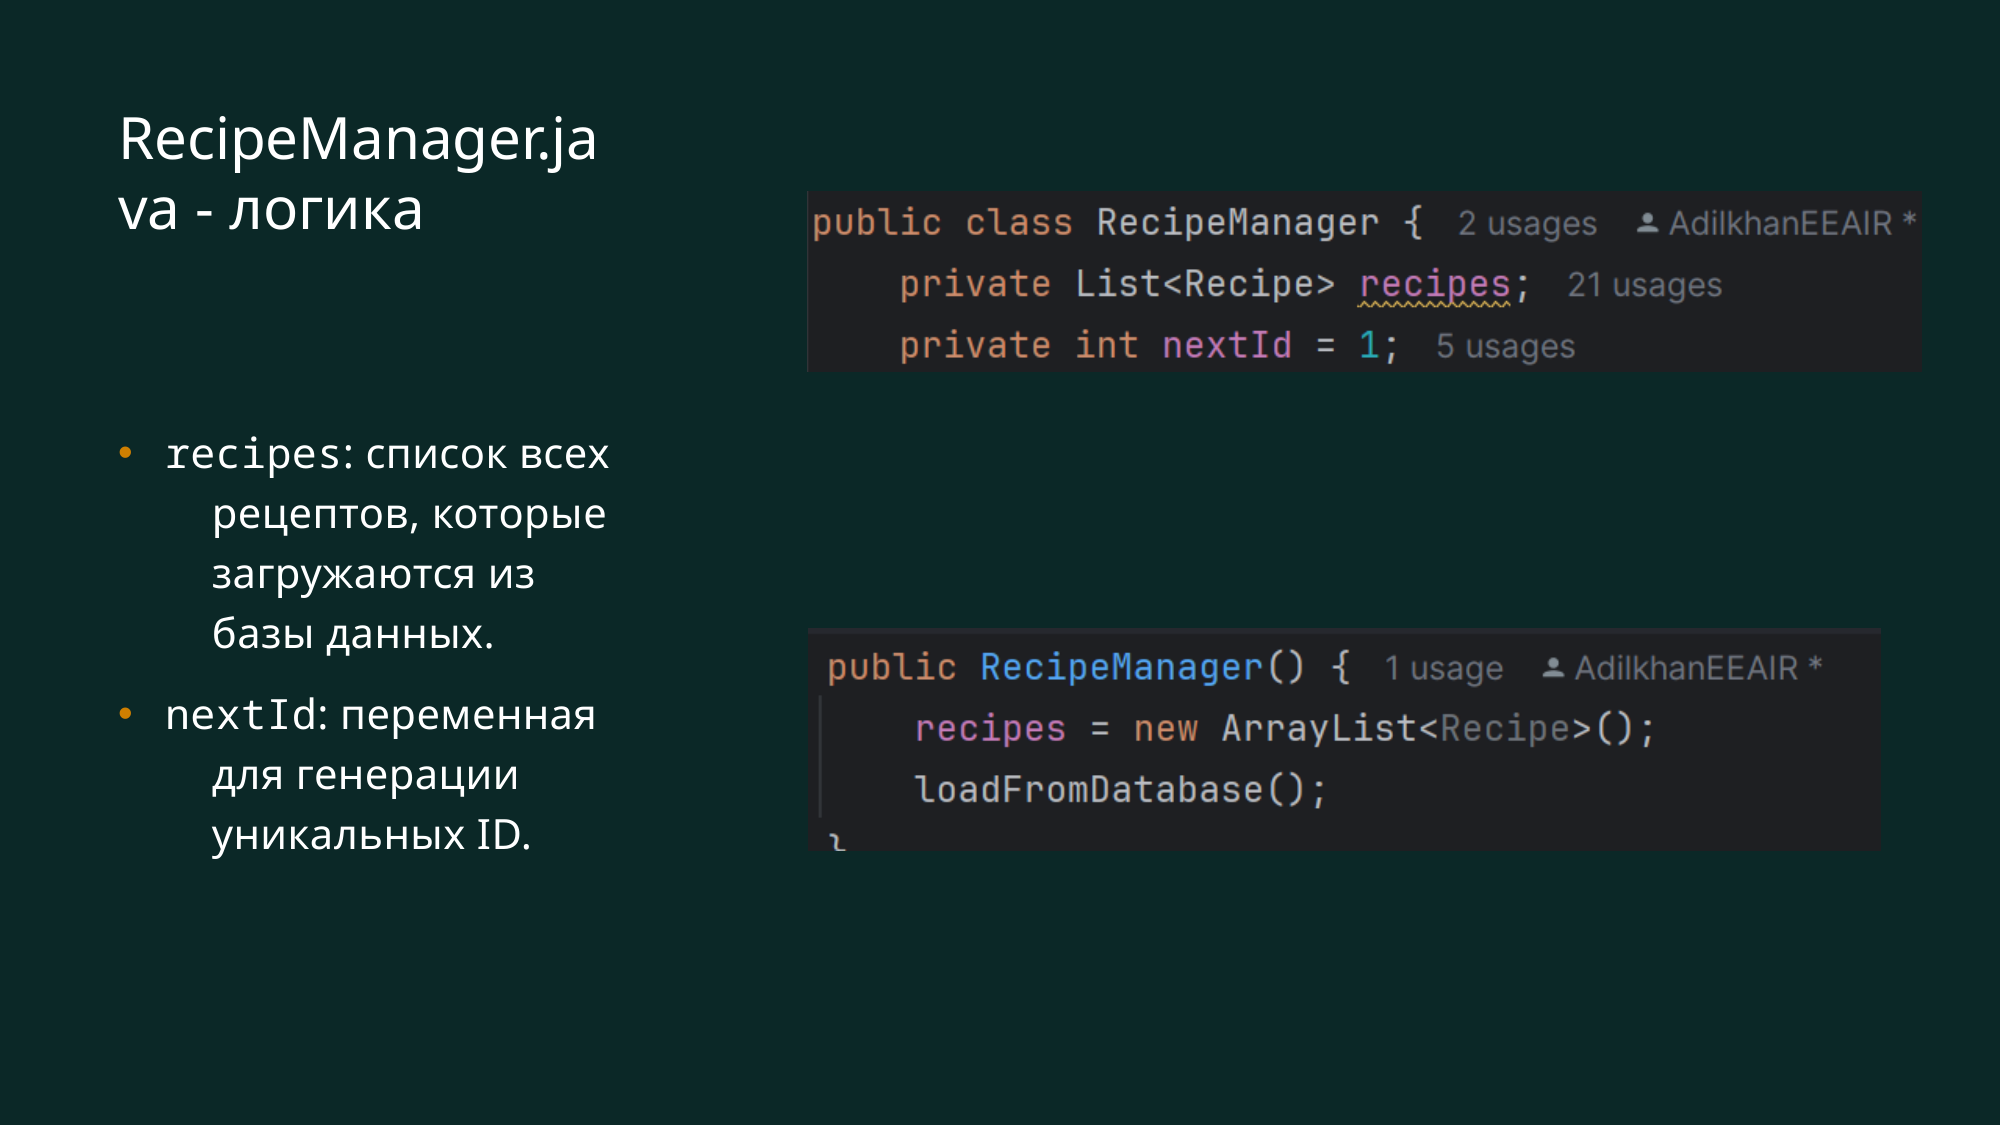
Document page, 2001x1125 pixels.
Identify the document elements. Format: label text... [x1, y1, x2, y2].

picture [808, 628, 1881, 851]
list recipes: список всех рецептов, которые загружаются из базы данных. nextId: переменная для генерации уникальных ID. [118, 416, 628, 948]
title RecipeManager.java - логика [118, 101, 628, 344]
picture [807, 191, 1922, 372]
